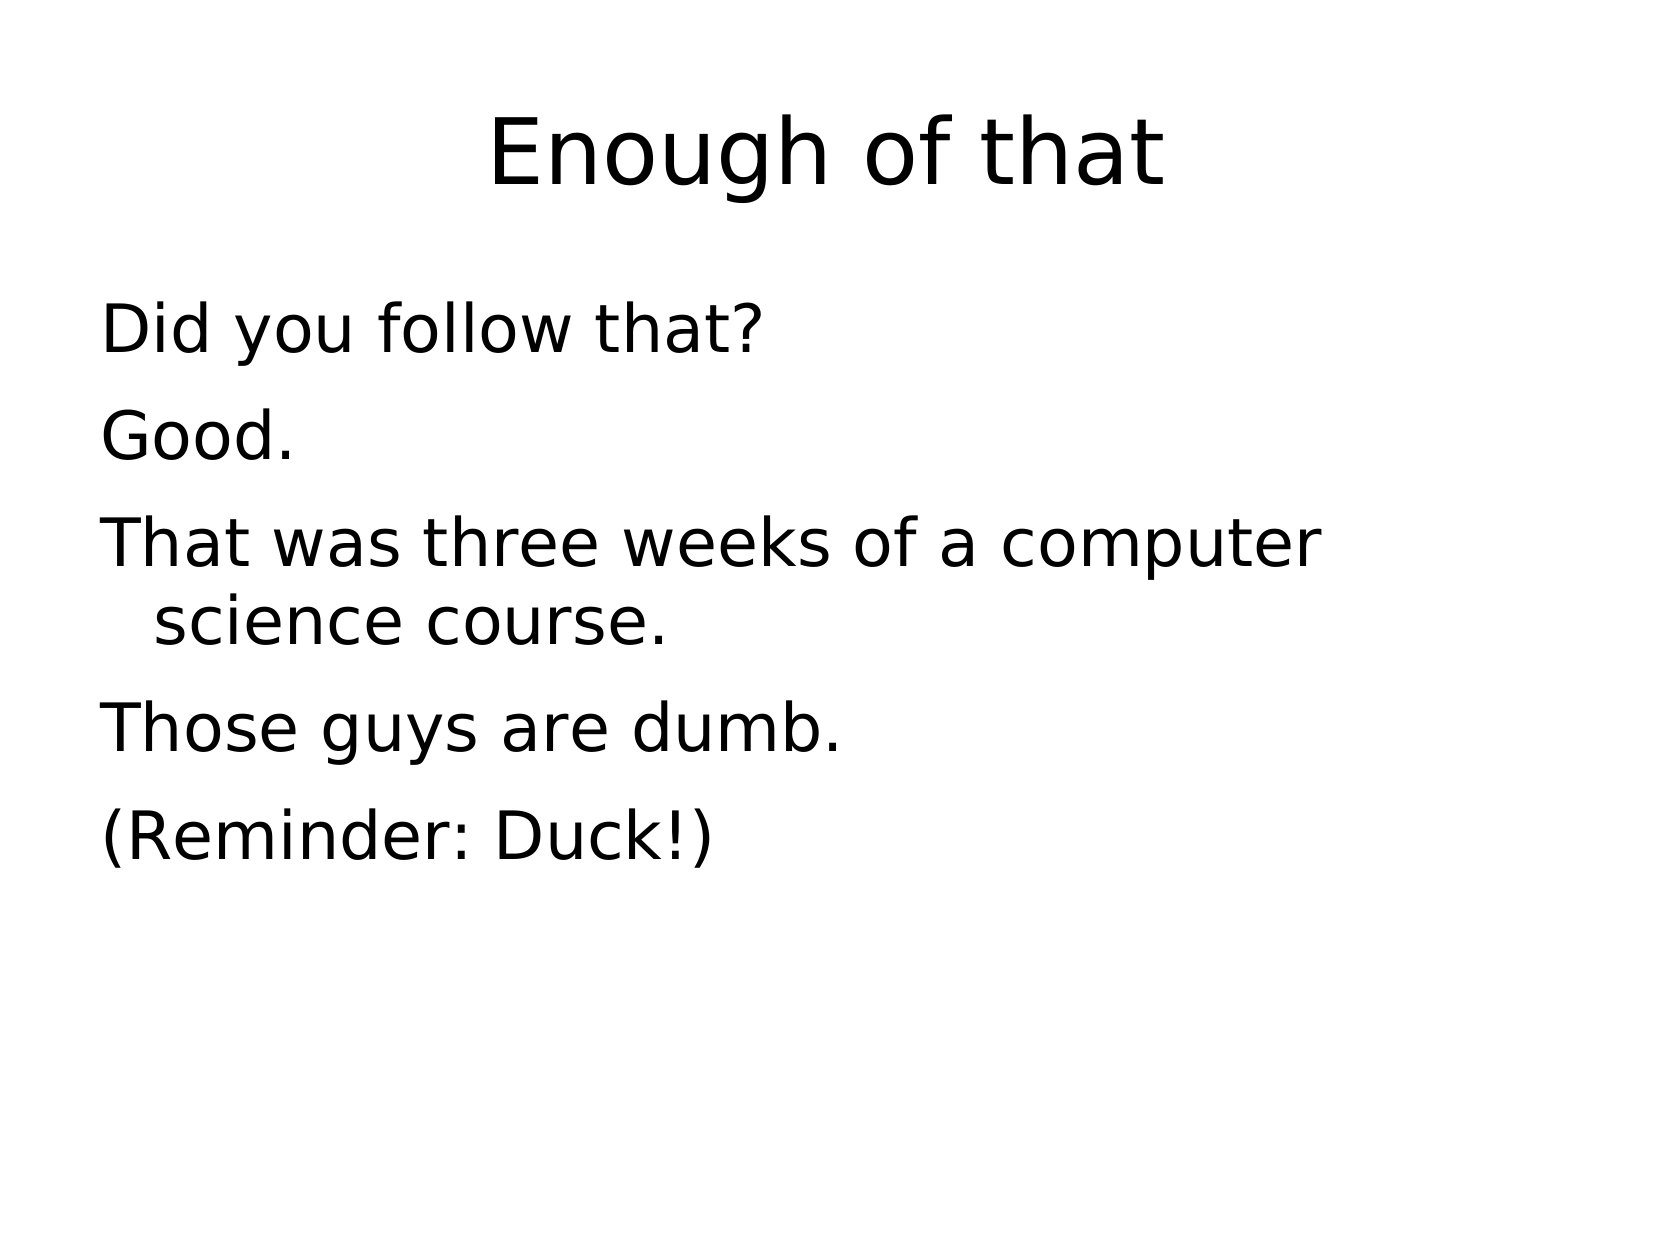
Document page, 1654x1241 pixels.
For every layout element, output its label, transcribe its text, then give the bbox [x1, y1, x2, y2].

list Did you follow that? Good. That was three weeks of a computer science course. Those guys are dumb. (Reminder: Duck!) [82, 290, 1571, 901]
title Enough of that [82, 49, 1571, 257]
